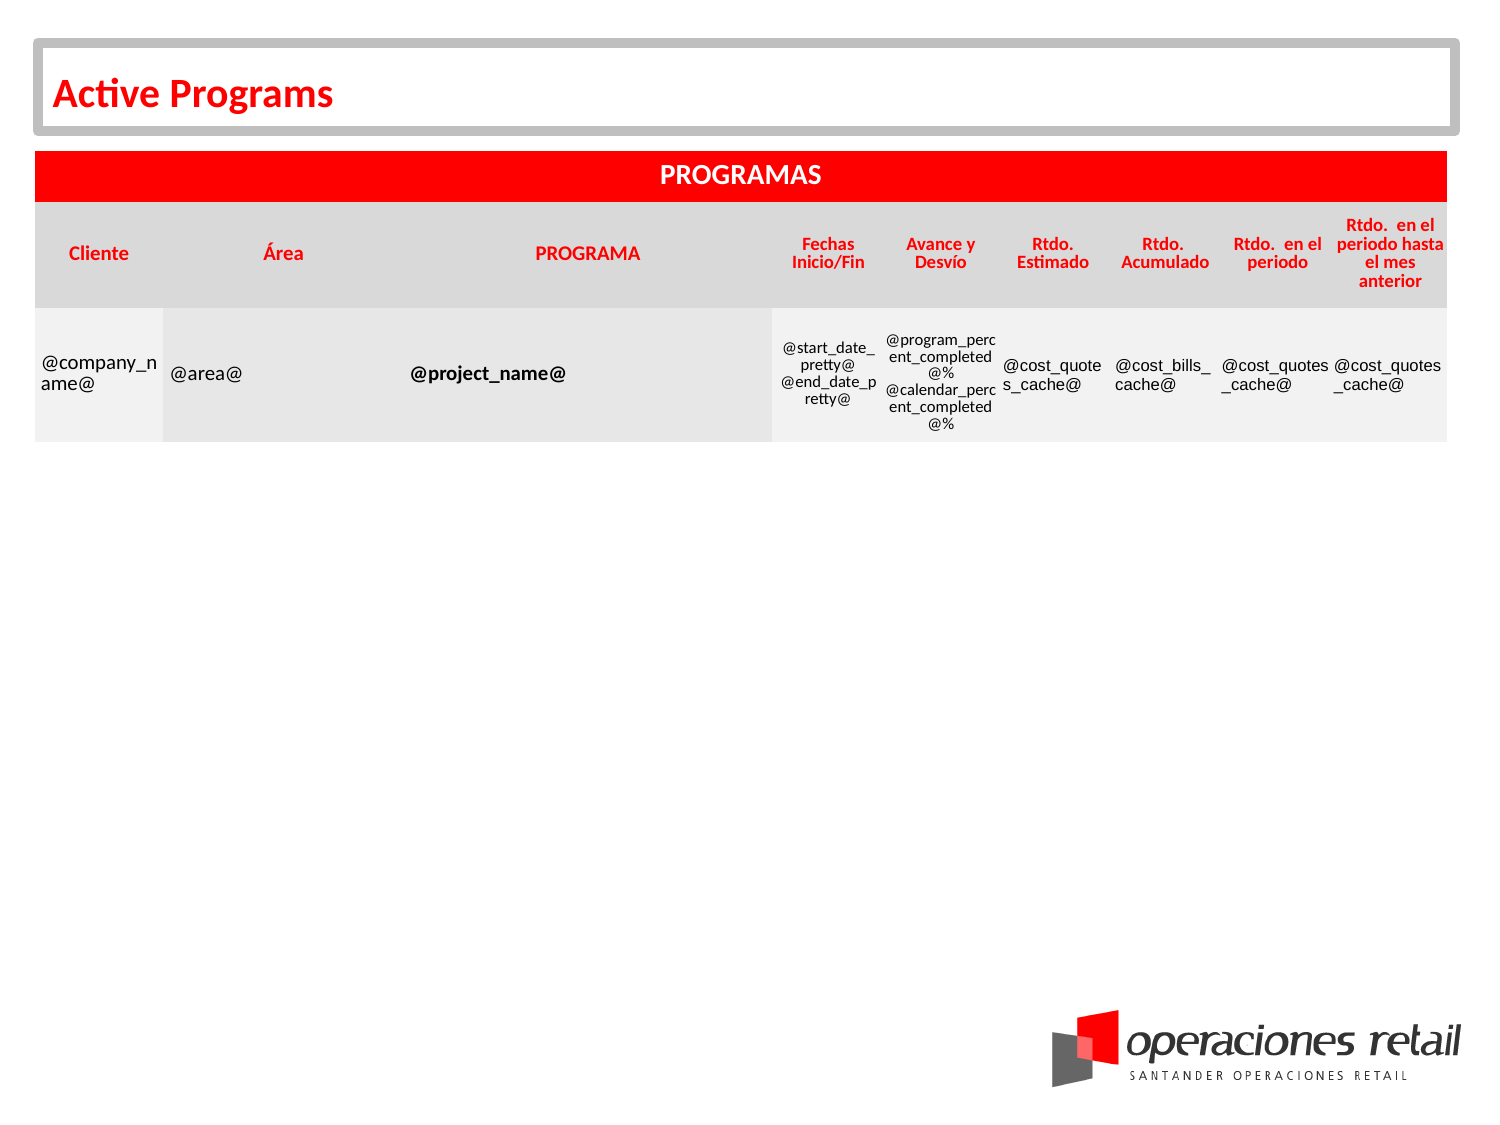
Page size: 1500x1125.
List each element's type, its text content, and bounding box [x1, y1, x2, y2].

table_cell @project_name@ [404, 308, 772, 442]
table_cell Fechas Inicio/Fin [772, 202, 885, 308]
picture [1041, 999, 1472, 1098]
table_cell @start_date_pretty@ @end_date_pretty@ [772, 308, 885, 442]
table_cell @company_name@ [35, 308, 163, 442]
table_cell @program_percent_completed@% @calendar_percent_completed@% [885, 308, 997, 442]
table_cell Área [163, 202, 404, 308]
table_header PROGRAMAS [35, 151, 1447, 202]
table_cell @cost_quotes_cache@ [1222, 308, 1334, 442]
table_cell Rtdo. en el periodo hasta el mes anterior [1334, 202, 1447, 308]
table_cell Rtdo. en el periodo [1222, 202, 1334, 308]
table_cell @cost_quotes_cache@ [1334, 308, 1447, 442]
table_cell @area@ [163, 308, 404, 442]
table_cell @cost_quotes_cache@ [997, 308, 1109, 442]
table_cell Rtdo. Estimado [997, 202, 1109, 308]
table_cell Rtdo. Acumulado [1109, 202, 1222, 308]
table_cell PROGRAMA [404, 202, 772, 308]
table_cell Avance y Desvío [885, 202, 997, 308]
table_cell @cost_bills_cache@ [1109, 308, 1222, 442]
table_cell Cliente [35, 202, 163, 308]
text_box Active Programs [37, 42, 1455, 132]
